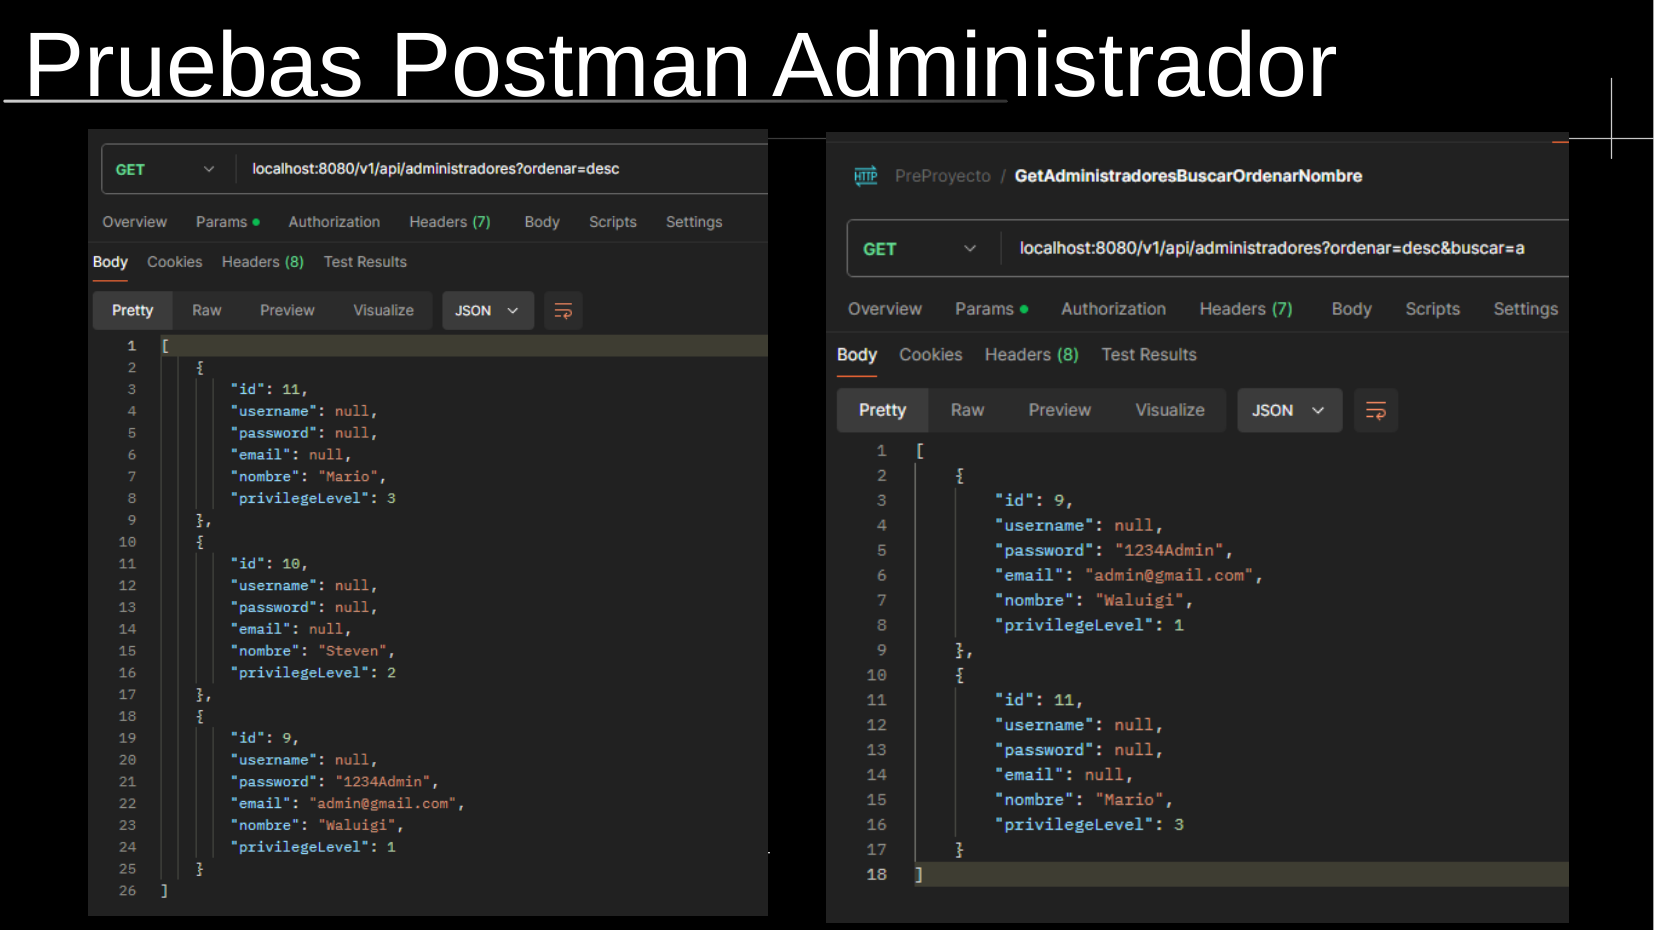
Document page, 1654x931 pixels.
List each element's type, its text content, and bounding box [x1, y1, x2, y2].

title Pruebas Postman Administrador [23, 11, 1589, 119]
picture [88, 129, 768, 916]
picture [826, 132, 1569, 924]
